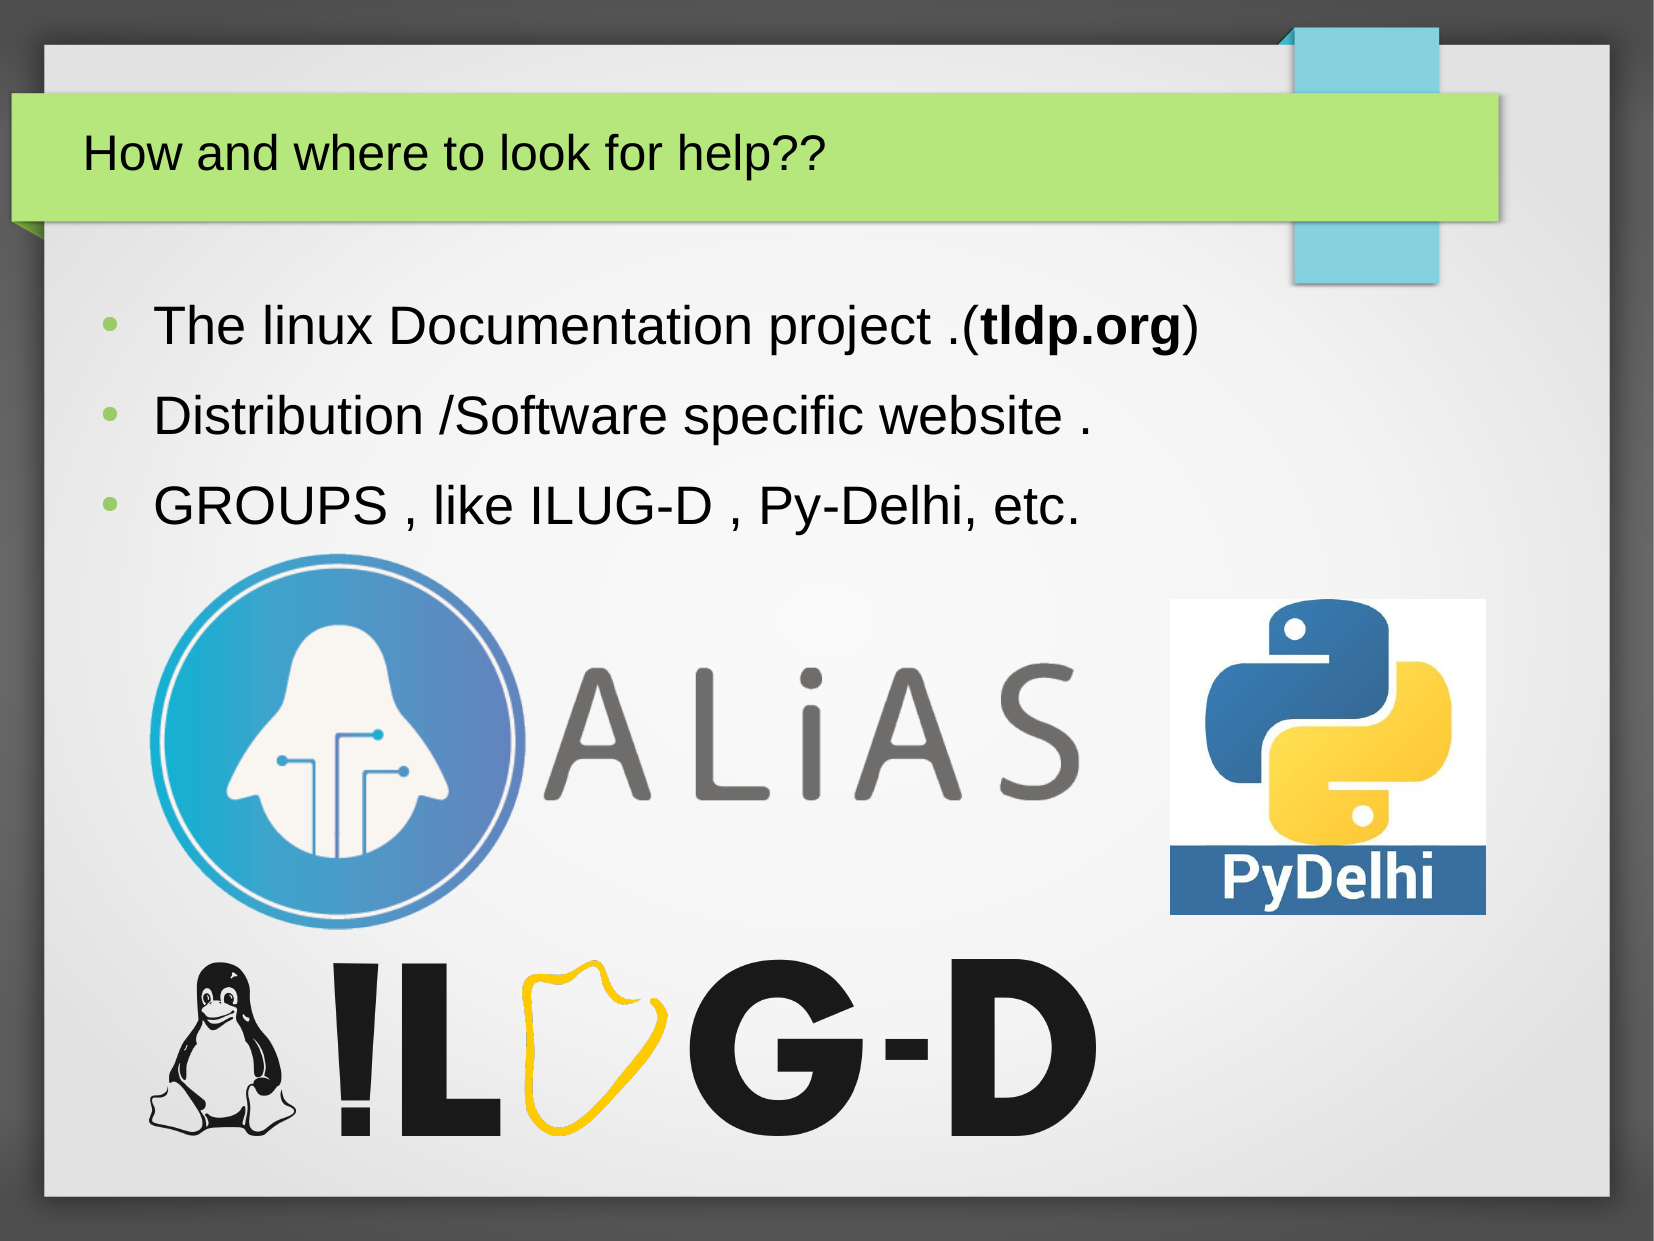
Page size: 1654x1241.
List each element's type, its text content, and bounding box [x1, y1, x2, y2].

list The linux Documentation project .(tldp.org) Distribution /Software specific website . GROUPS , like ILUG-D , Py-Delhi, etc. [82, 295, 1571, 1015]
title How and where to look for help?? [82, 94, 1264, 213]
picture [0, 0, 1654, 1241]
